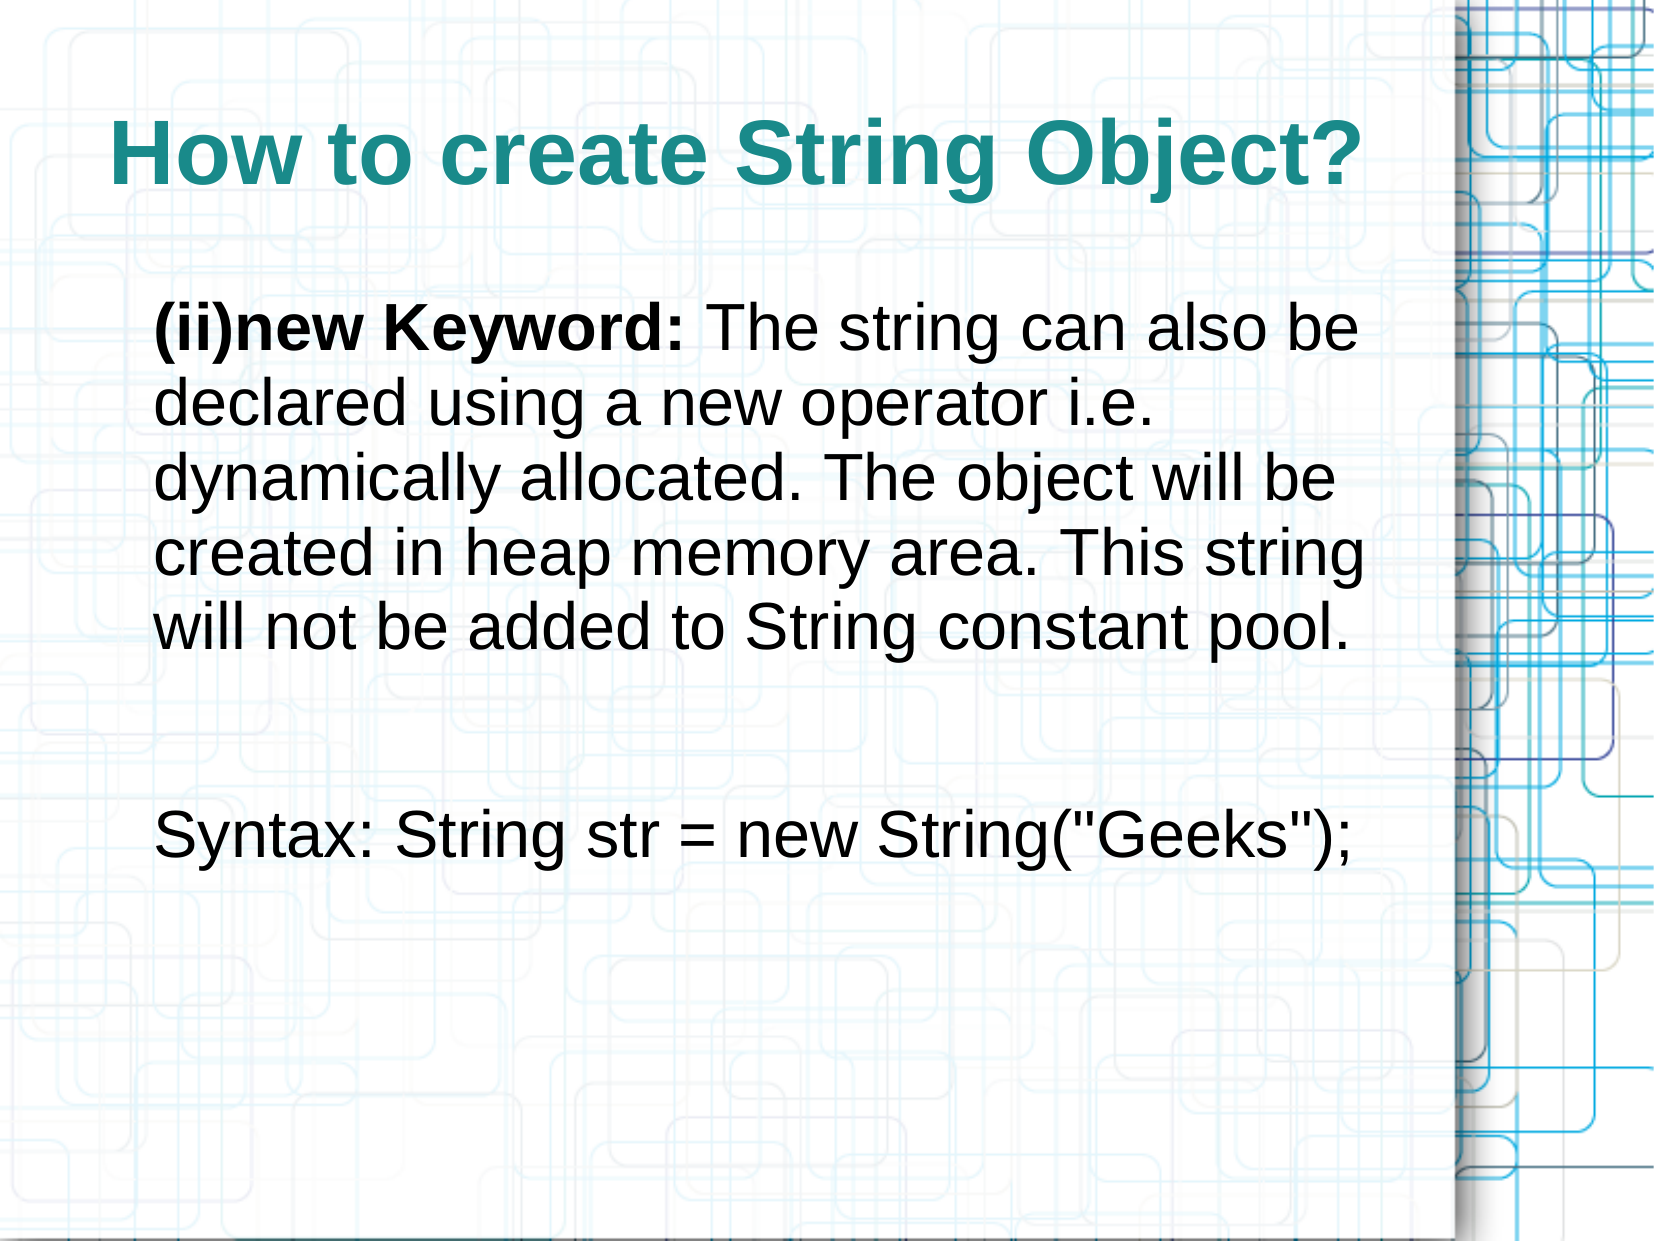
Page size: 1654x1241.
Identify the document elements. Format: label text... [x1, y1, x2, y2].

list (ii)new Keyword: The string can also be declared using a new operator i.e. dynamically allocated. The object will be created in heap memory area. This string will not be added to String constant pool. Syntax: String str = new String("Geeks"); [82, 290, 1418, 1109]
picture [0, 0, 1654, 1241]
title How to create String Object? [59, 49, 1418, 257]
